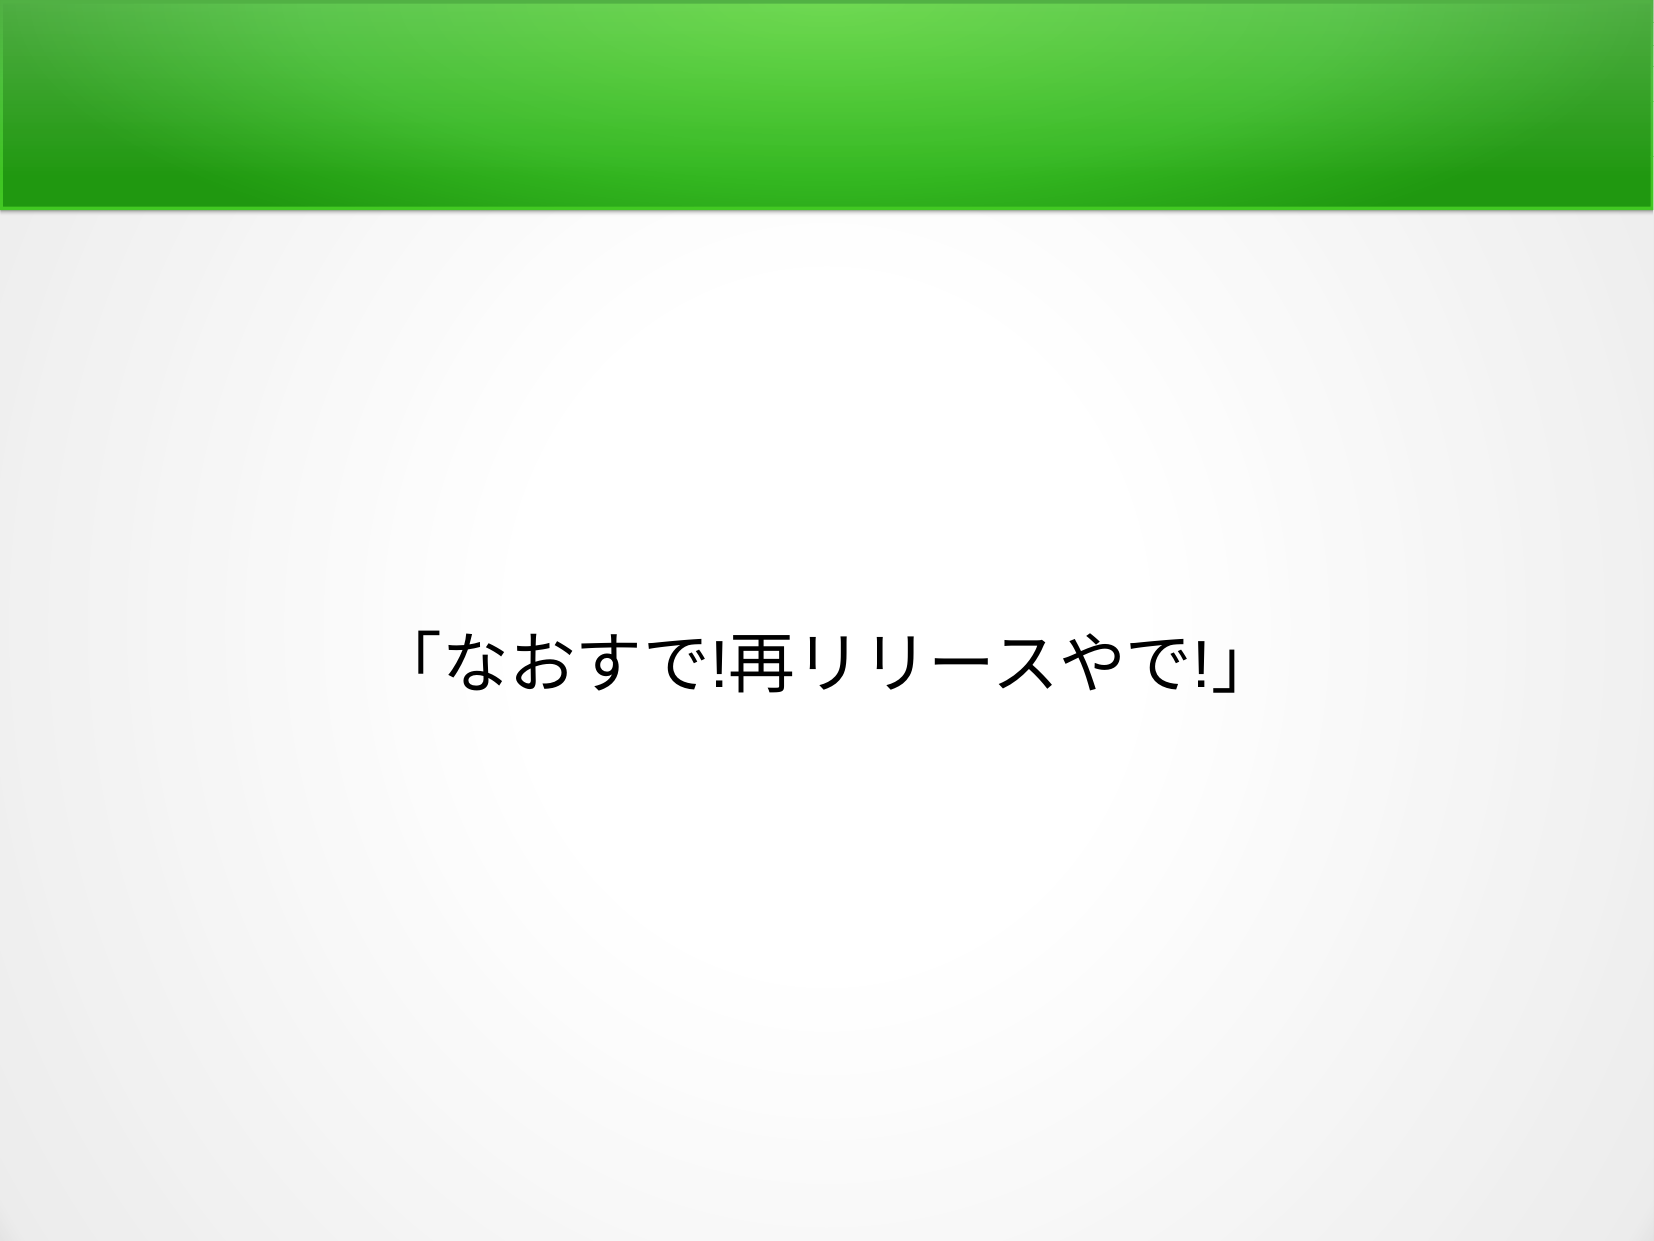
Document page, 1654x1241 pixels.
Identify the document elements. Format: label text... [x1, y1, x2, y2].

subtitle 「なおすで!再リリースやで!」 [82, 299, 1571, 1019]
